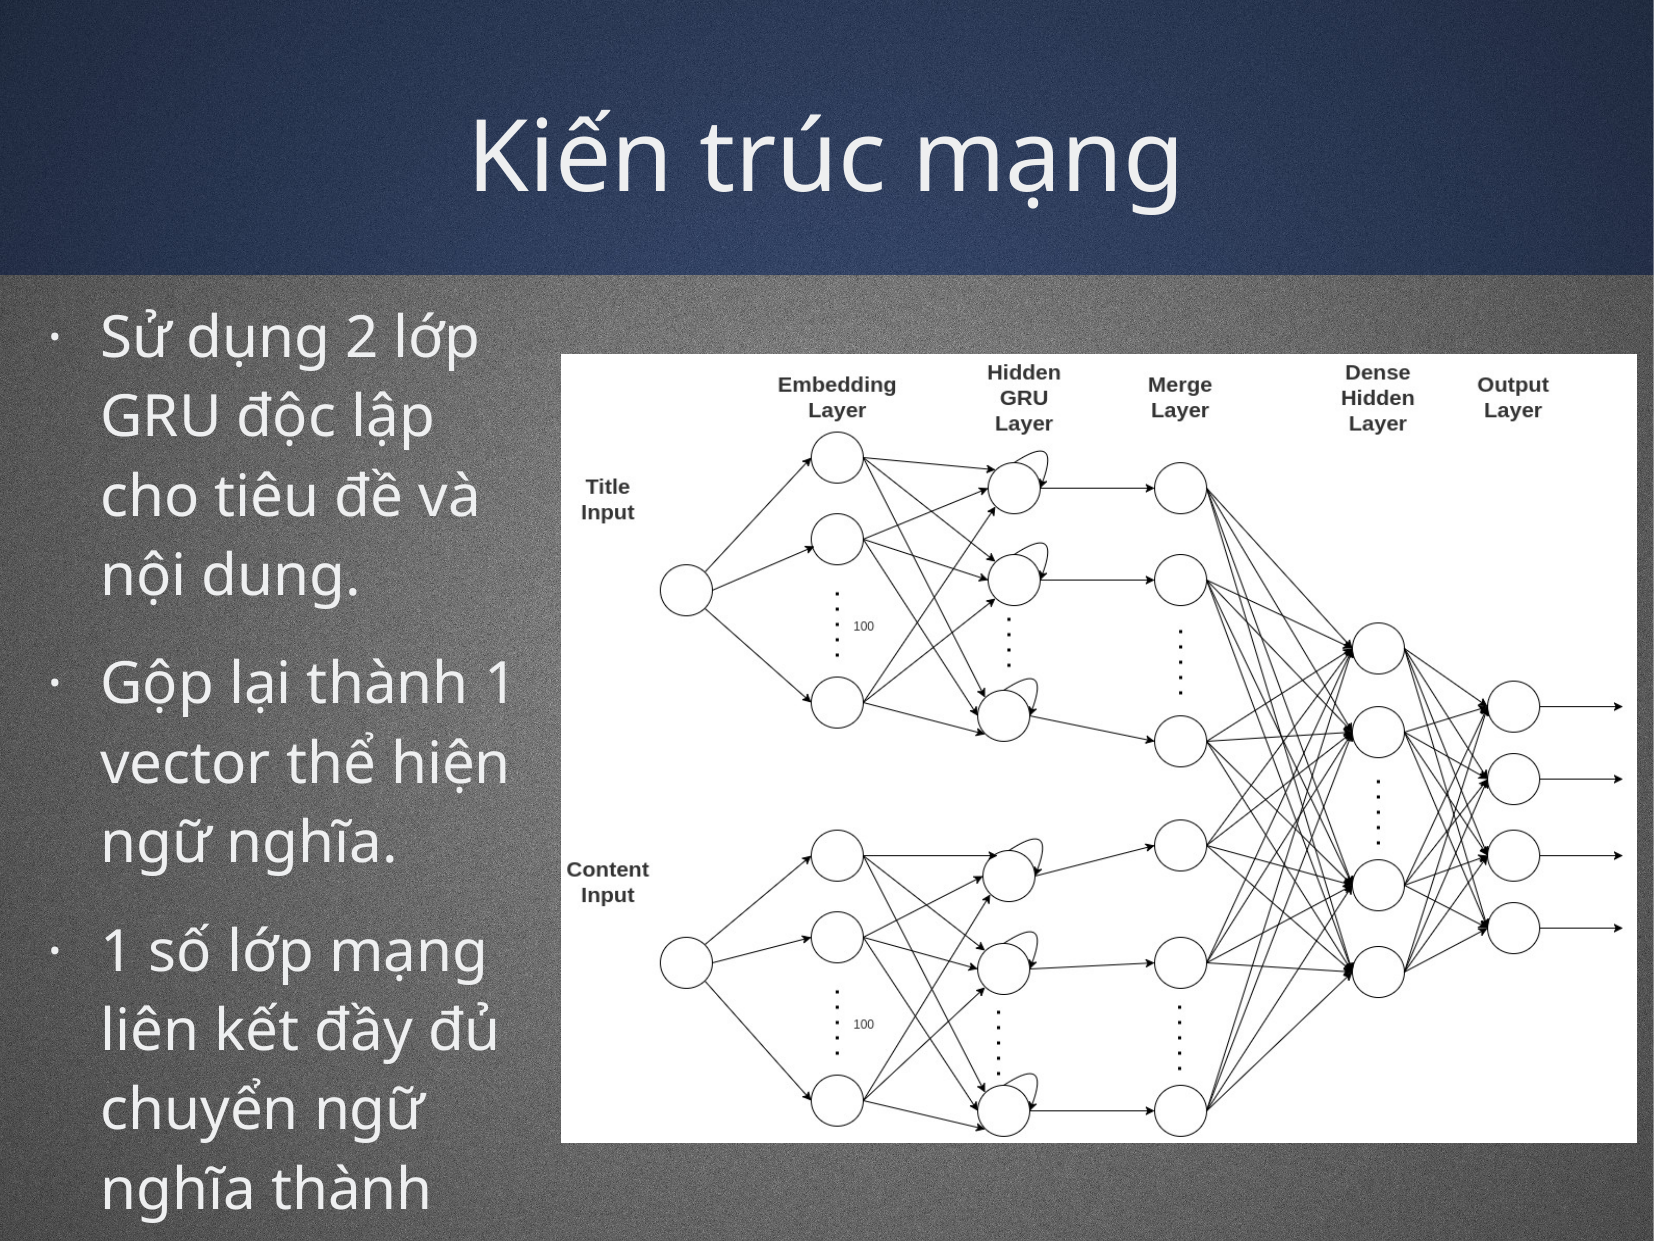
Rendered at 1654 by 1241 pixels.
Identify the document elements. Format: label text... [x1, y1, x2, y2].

title Kiến trúc mạng [82, 49, 1571, 257]
picture [0, 0, 1654, 1241]
list Sử dụng 2 lớp GRU độc lập cho tiêu đề và nội dung. Gộp lại thành 1 vector thể hiện ngữ nghĩa. 1 số lớp mạng liên kết đầy đủ chuyển ngữ nghĩa thành phân loại. [29, 295, 538, 1211]
